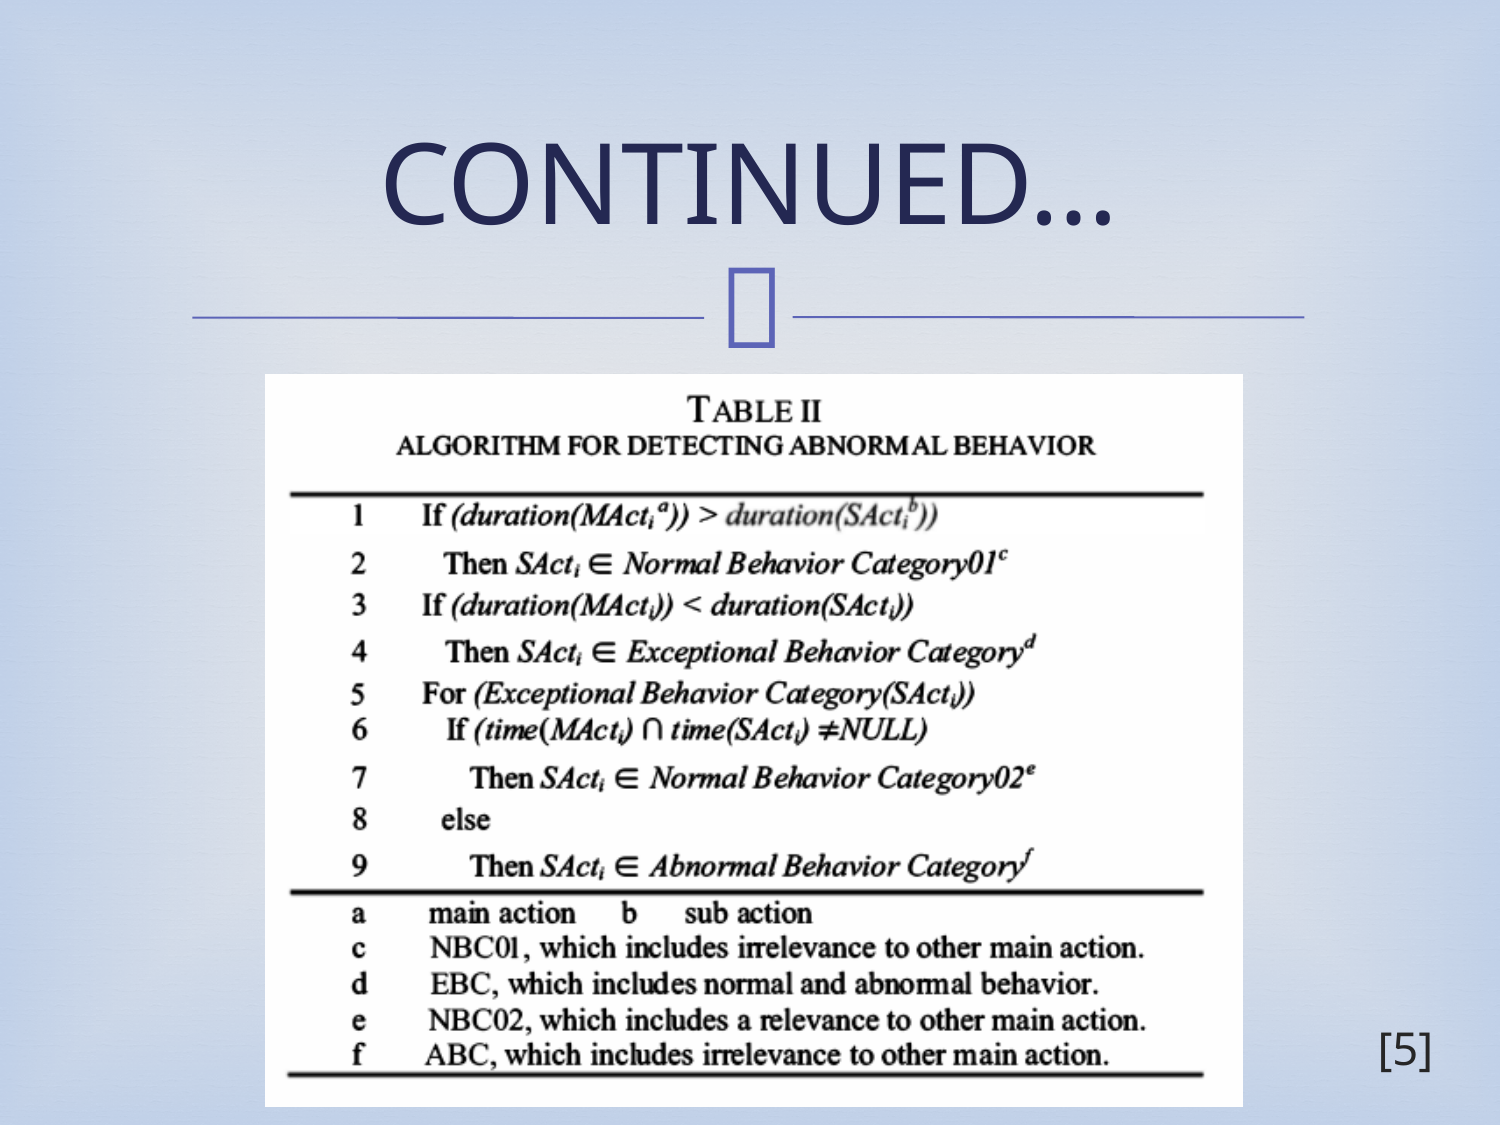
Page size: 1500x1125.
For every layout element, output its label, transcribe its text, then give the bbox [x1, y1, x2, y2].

text_box [5] [1362, 1012, 1450, 1095]
title CONTINUED… [112, 93, 1386, 267]
picture [0, 0, 1500, 1125]
